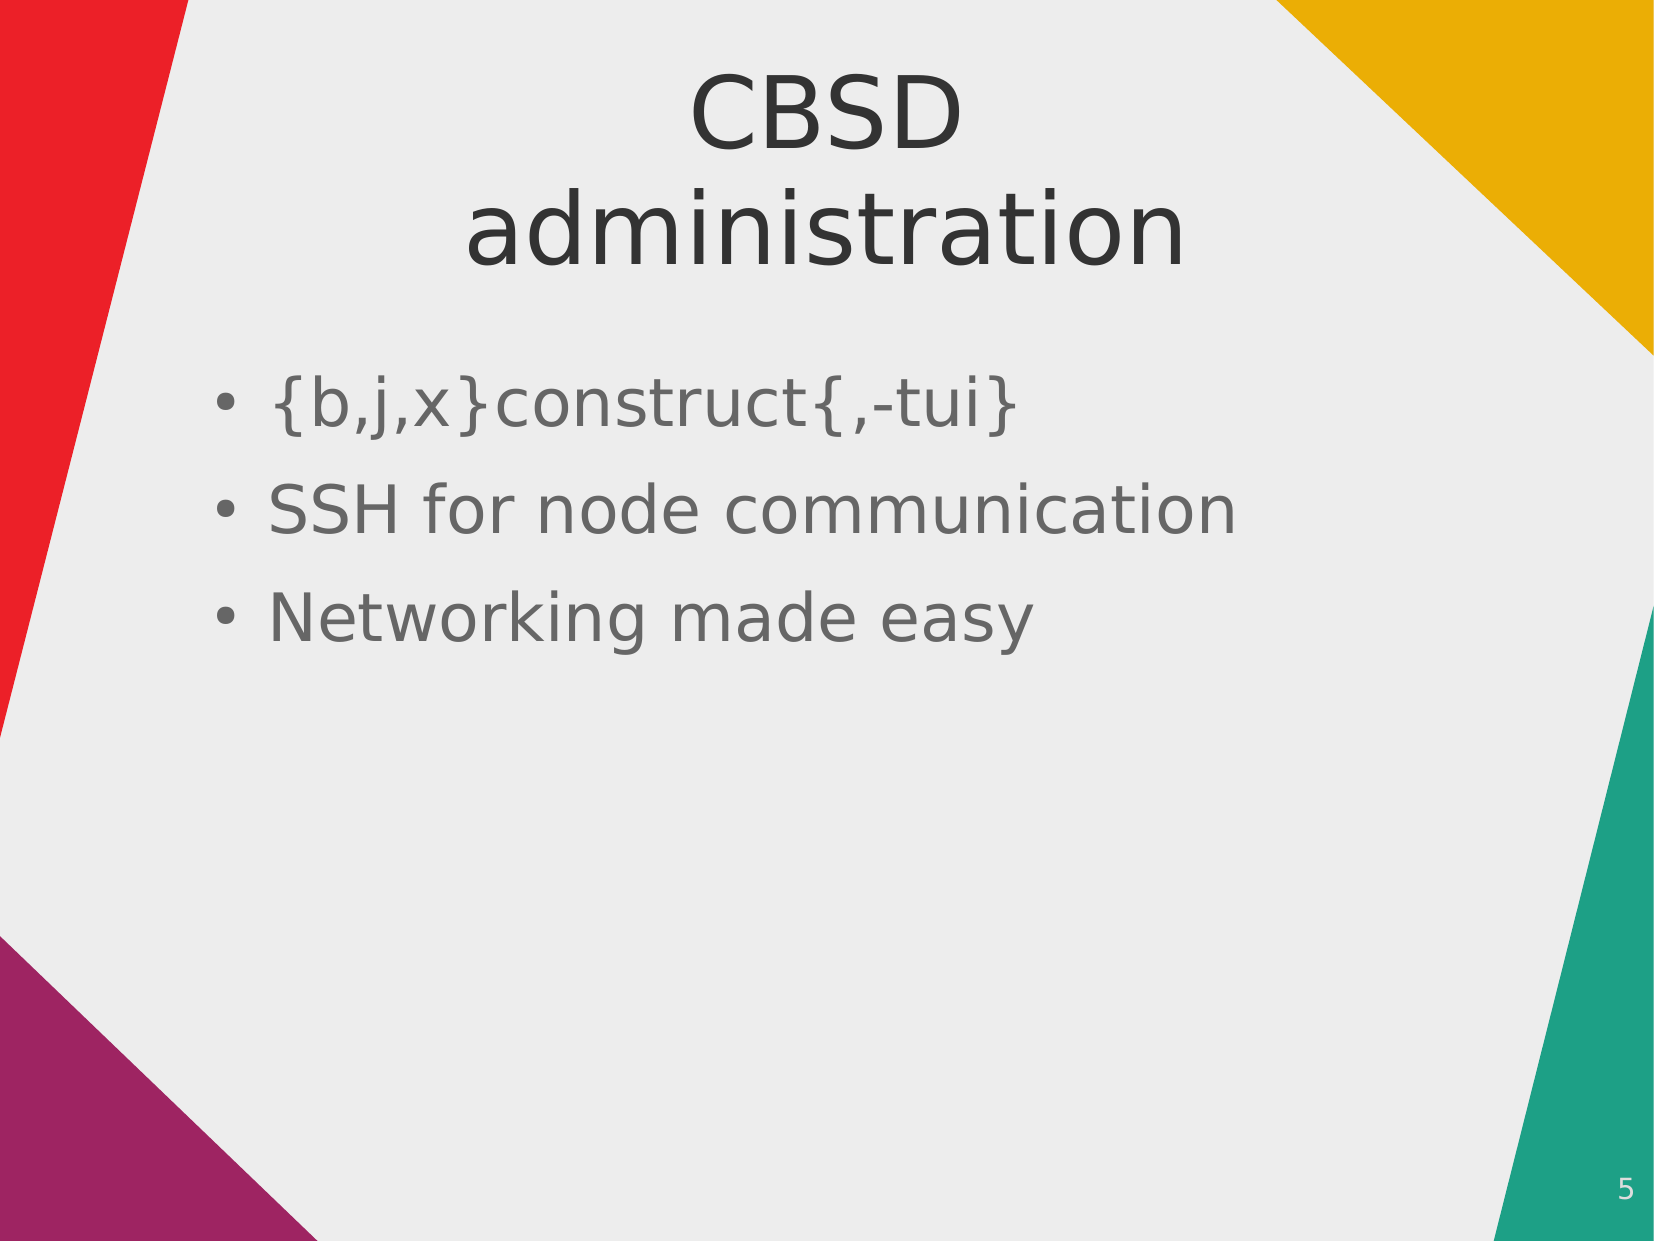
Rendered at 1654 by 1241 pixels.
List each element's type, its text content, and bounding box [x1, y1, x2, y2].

title CBSD administration [114, 55, 1539, 288]
list {b,j,x}construct{,-tui} SSH for node communication Networking made easy [196, 364, 1321, 1006]
